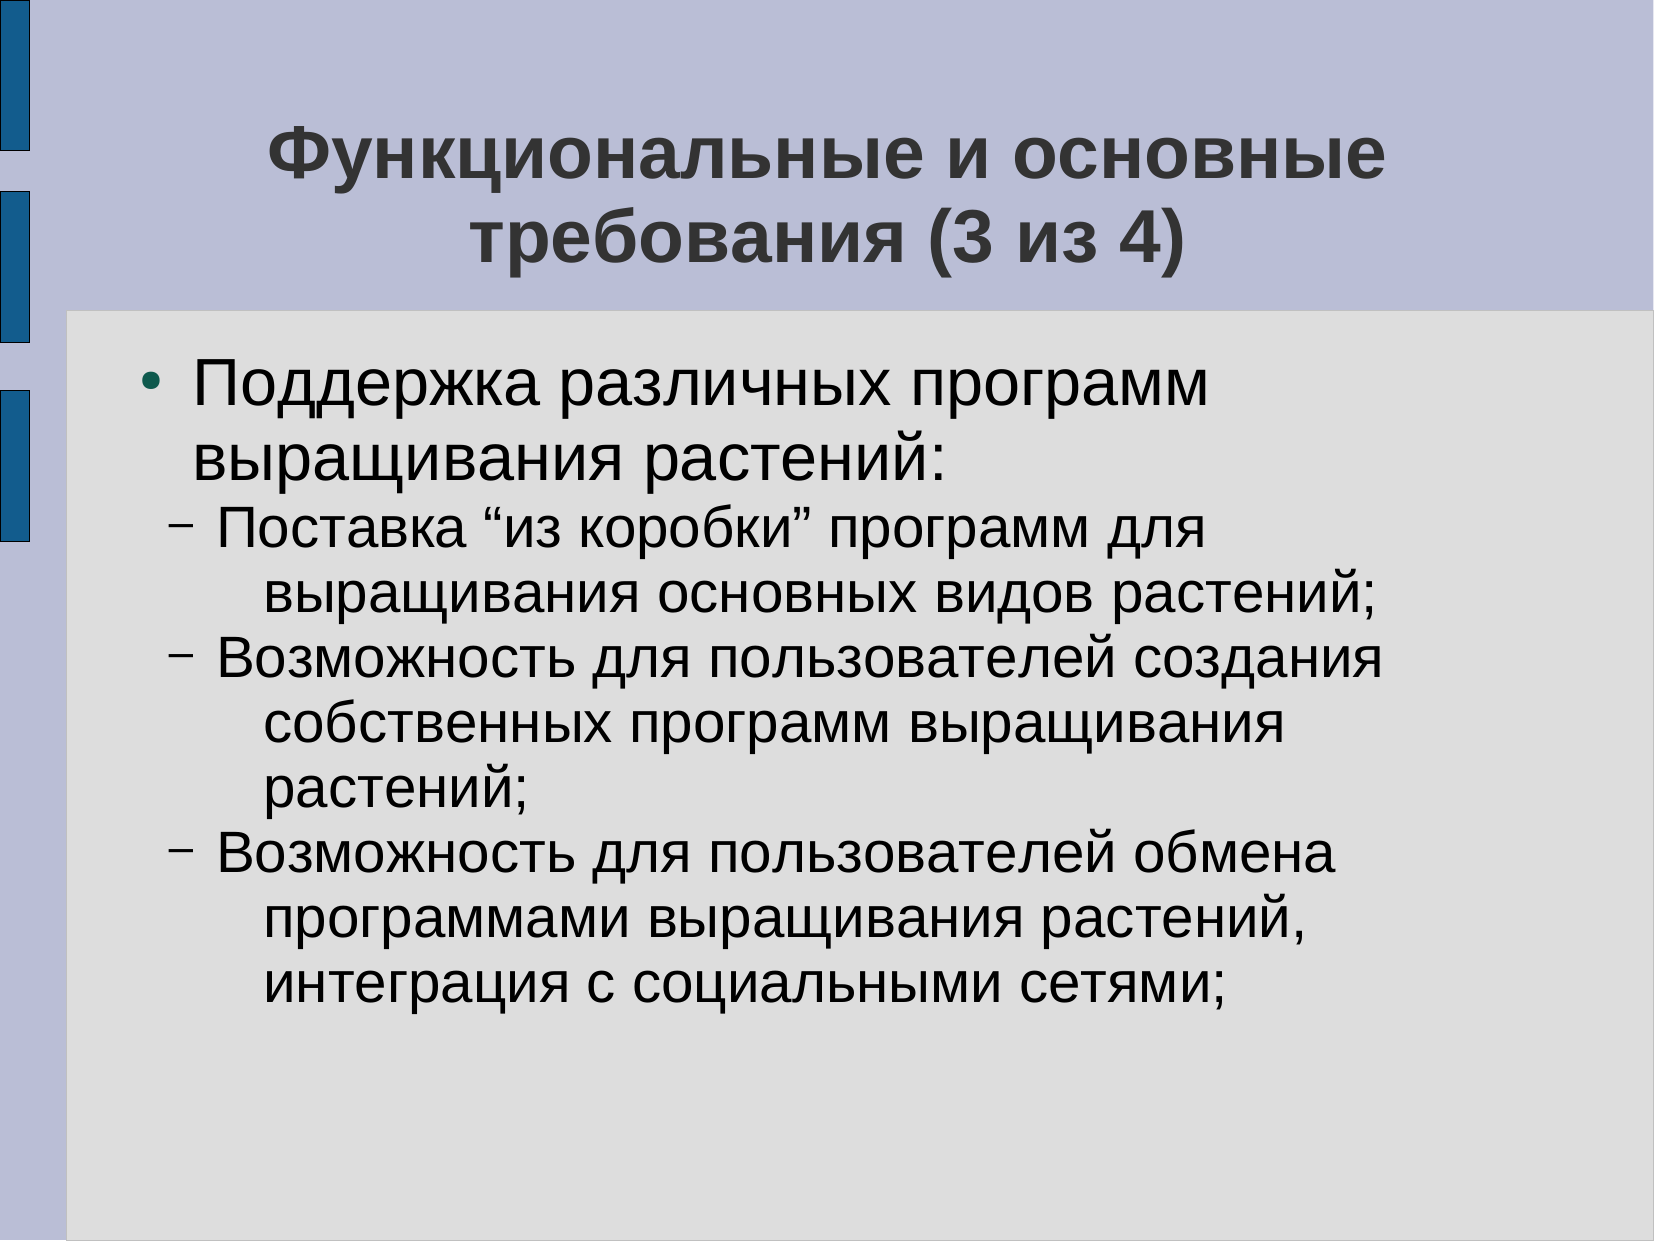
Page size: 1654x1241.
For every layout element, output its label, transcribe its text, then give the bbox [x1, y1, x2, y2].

list Поддержка различных программ выращивания растений: Поставка “из коробки” программ для выращивания основных видов растений; Возможность для пользователей создания собственных программ выращивания растений; Возможность для пользователей обмена программами выращивания растений, интеграция с социальными сетями; [121, 344, 1534, 1164]
title Функциональные и основные требования (3 из 4) [121, 91, 1534, 299]
